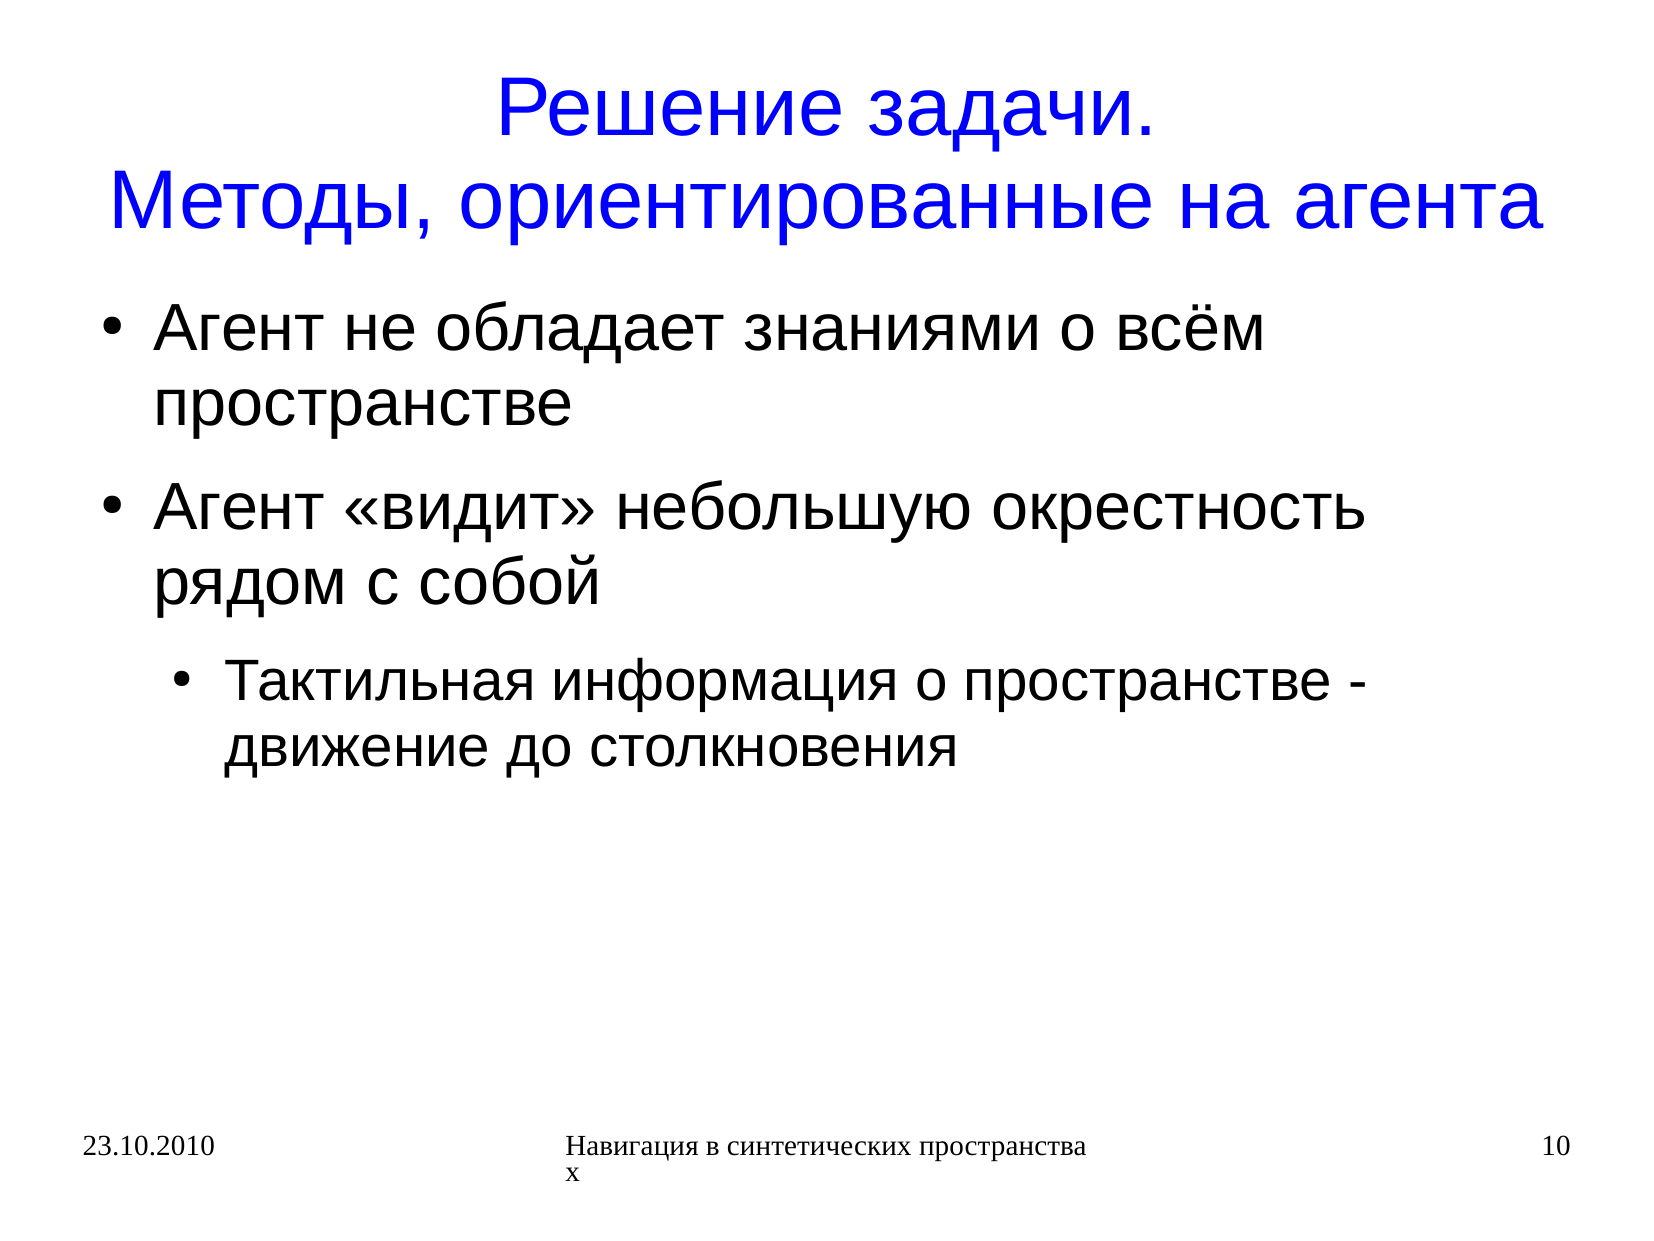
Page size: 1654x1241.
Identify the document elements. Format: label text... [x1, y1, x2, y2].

title Решение задачи. Методы, ориентированные на агента [82, 49, 1571, 257]
list Агент не обладает знаниями о всём пространстве Агент «видит» небольшую окрестность рядом с собой Тактильная информация о пространстве - движение до столкновения [82, 290, 1571, 1109]
